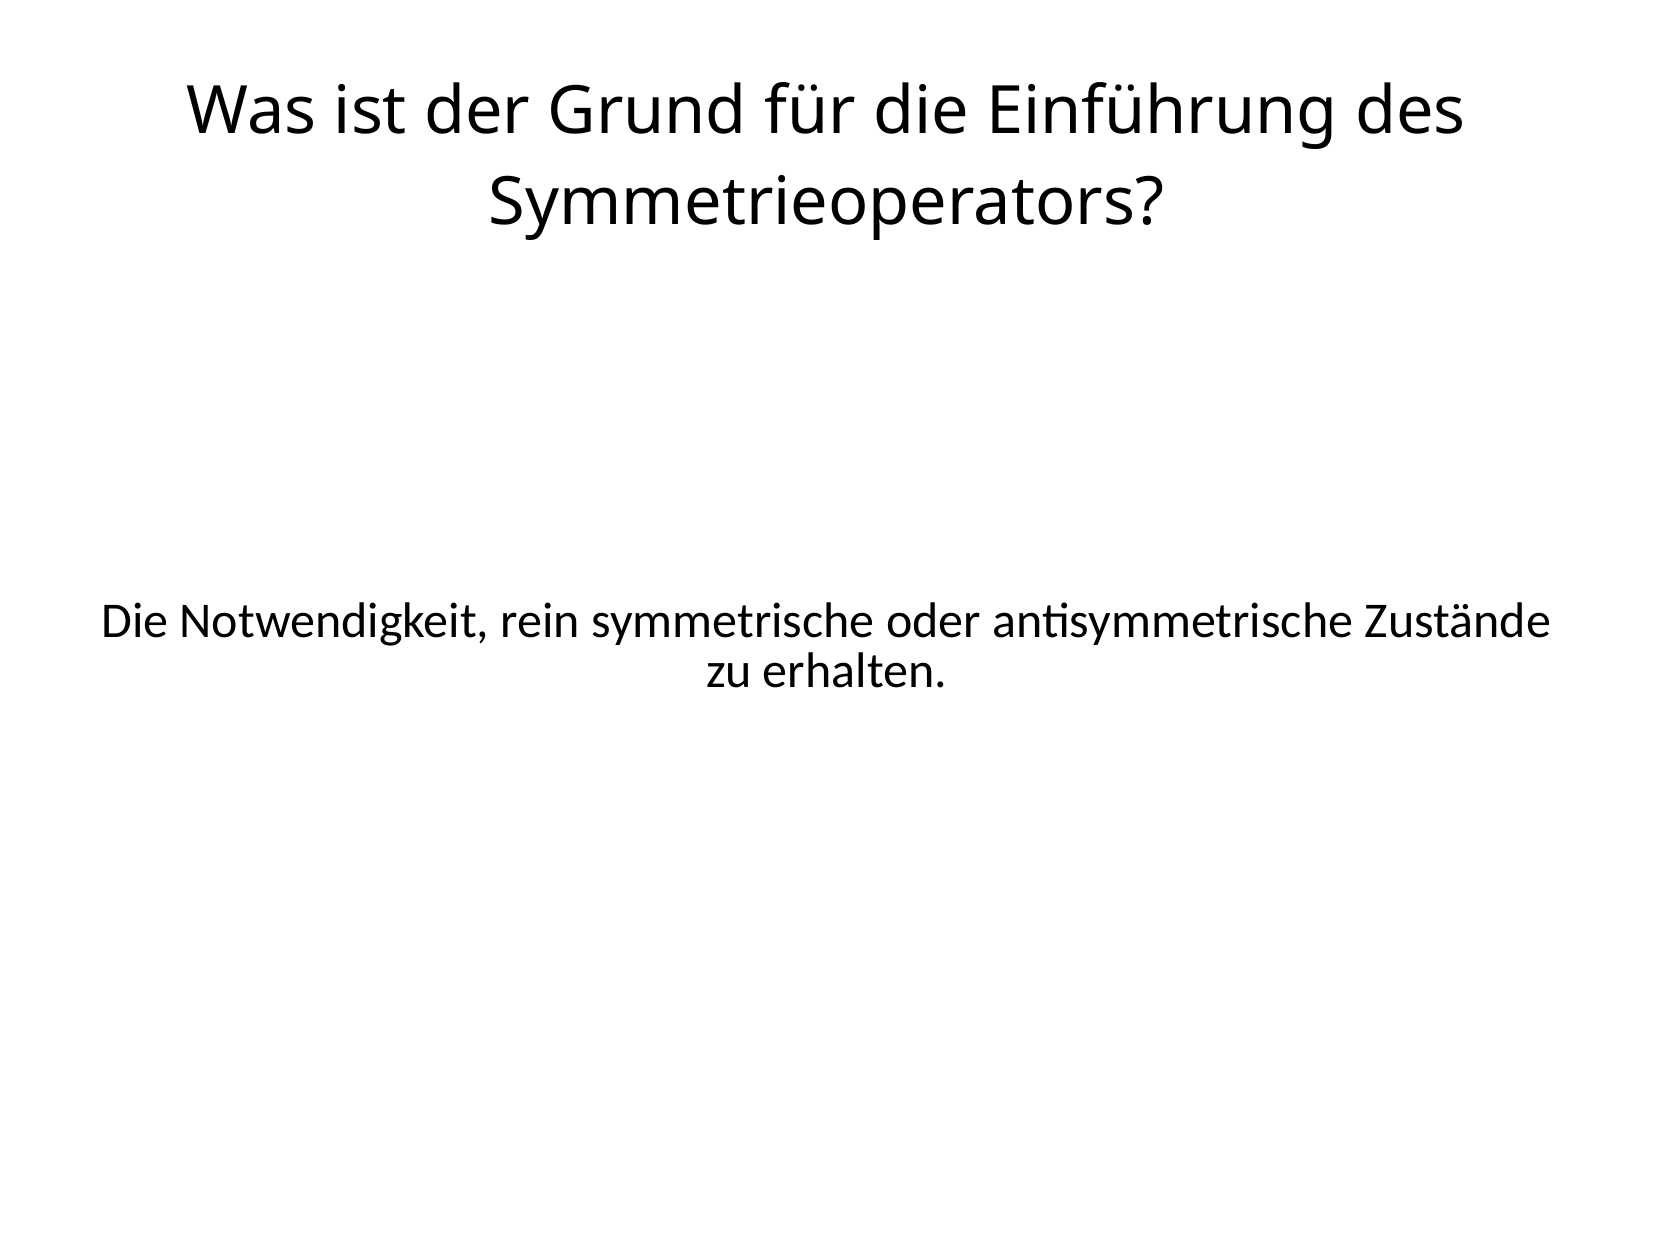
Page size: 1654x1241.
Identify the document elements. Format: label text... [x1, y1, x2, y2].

title Was ist der Grund für die Einführung des Symmetrieoperators? [82, 49, 1571, 257]
subtitle Die Notwendigkeit, rein symmetrische oder antisymmetrische Zustände zu erhalten. [82, 290, 1571, 1010]
